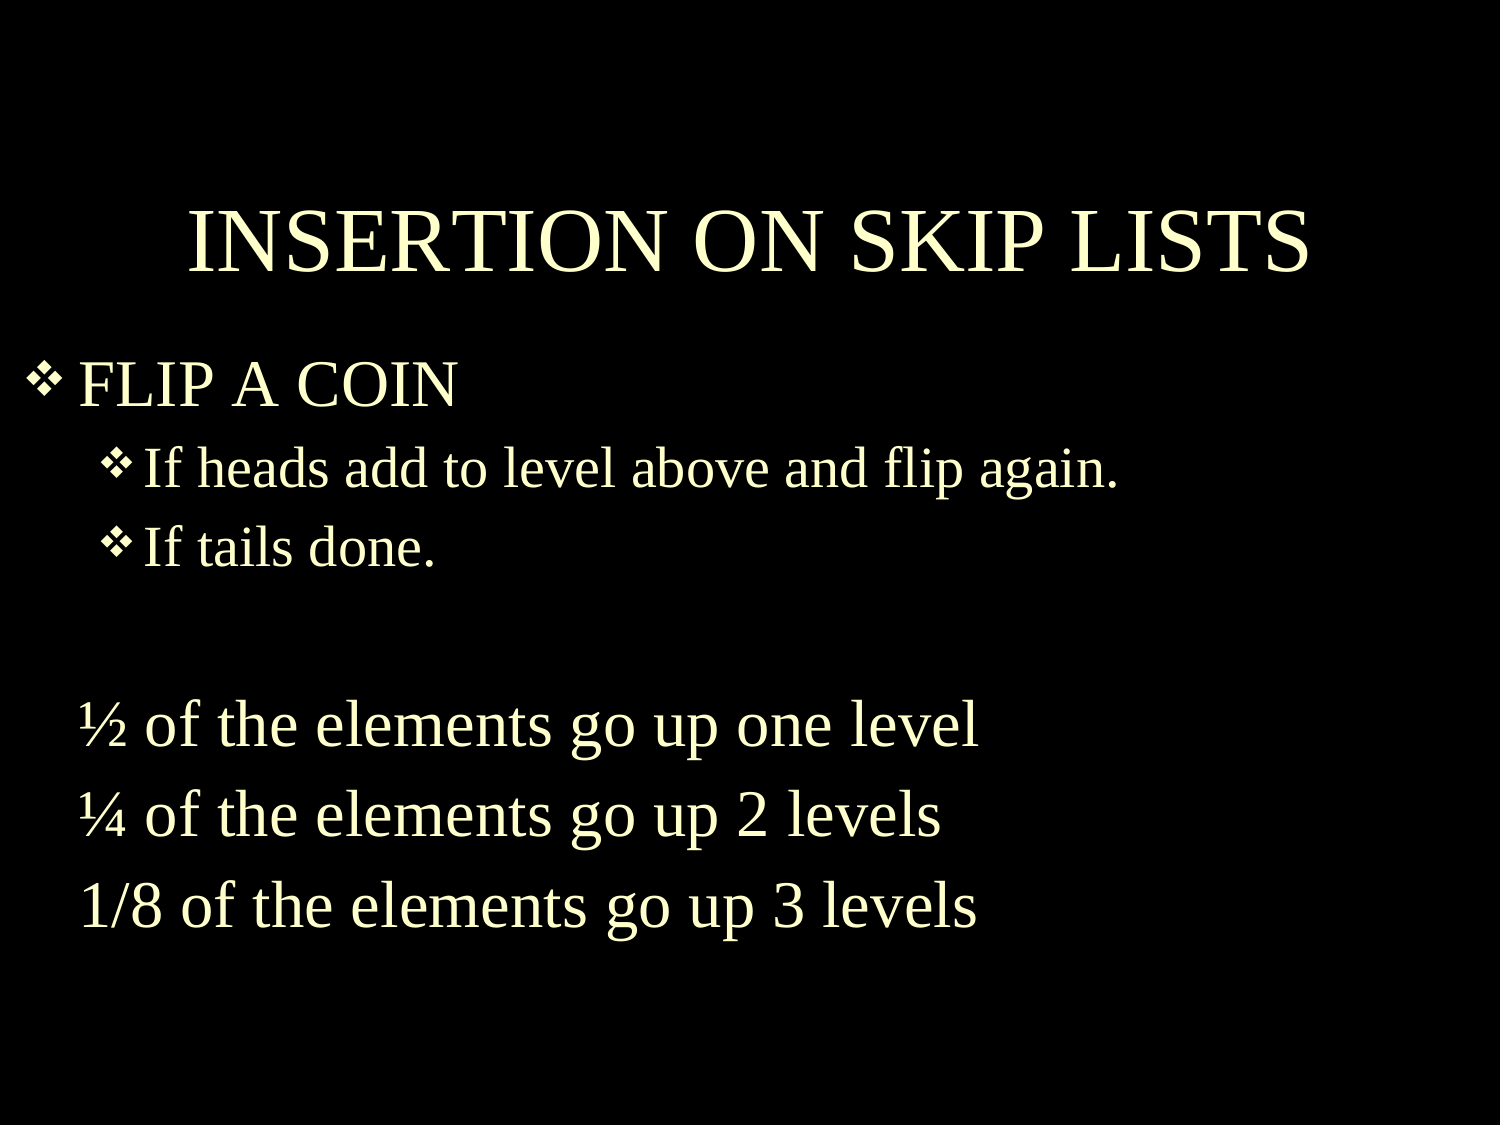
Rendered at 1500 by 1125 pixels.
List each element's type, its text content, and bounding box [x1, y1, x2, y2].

list FLIP A COIN If heads add to level above and flip again. If tails done. ½ of the elements go up one level ¼ of the elements go up 2 levels 1/8 of the elements go up 3 levels [22, 347, 1482, 1075]
title INSERTION ON SKIP LISTS [22, 153, 1480, 329]
